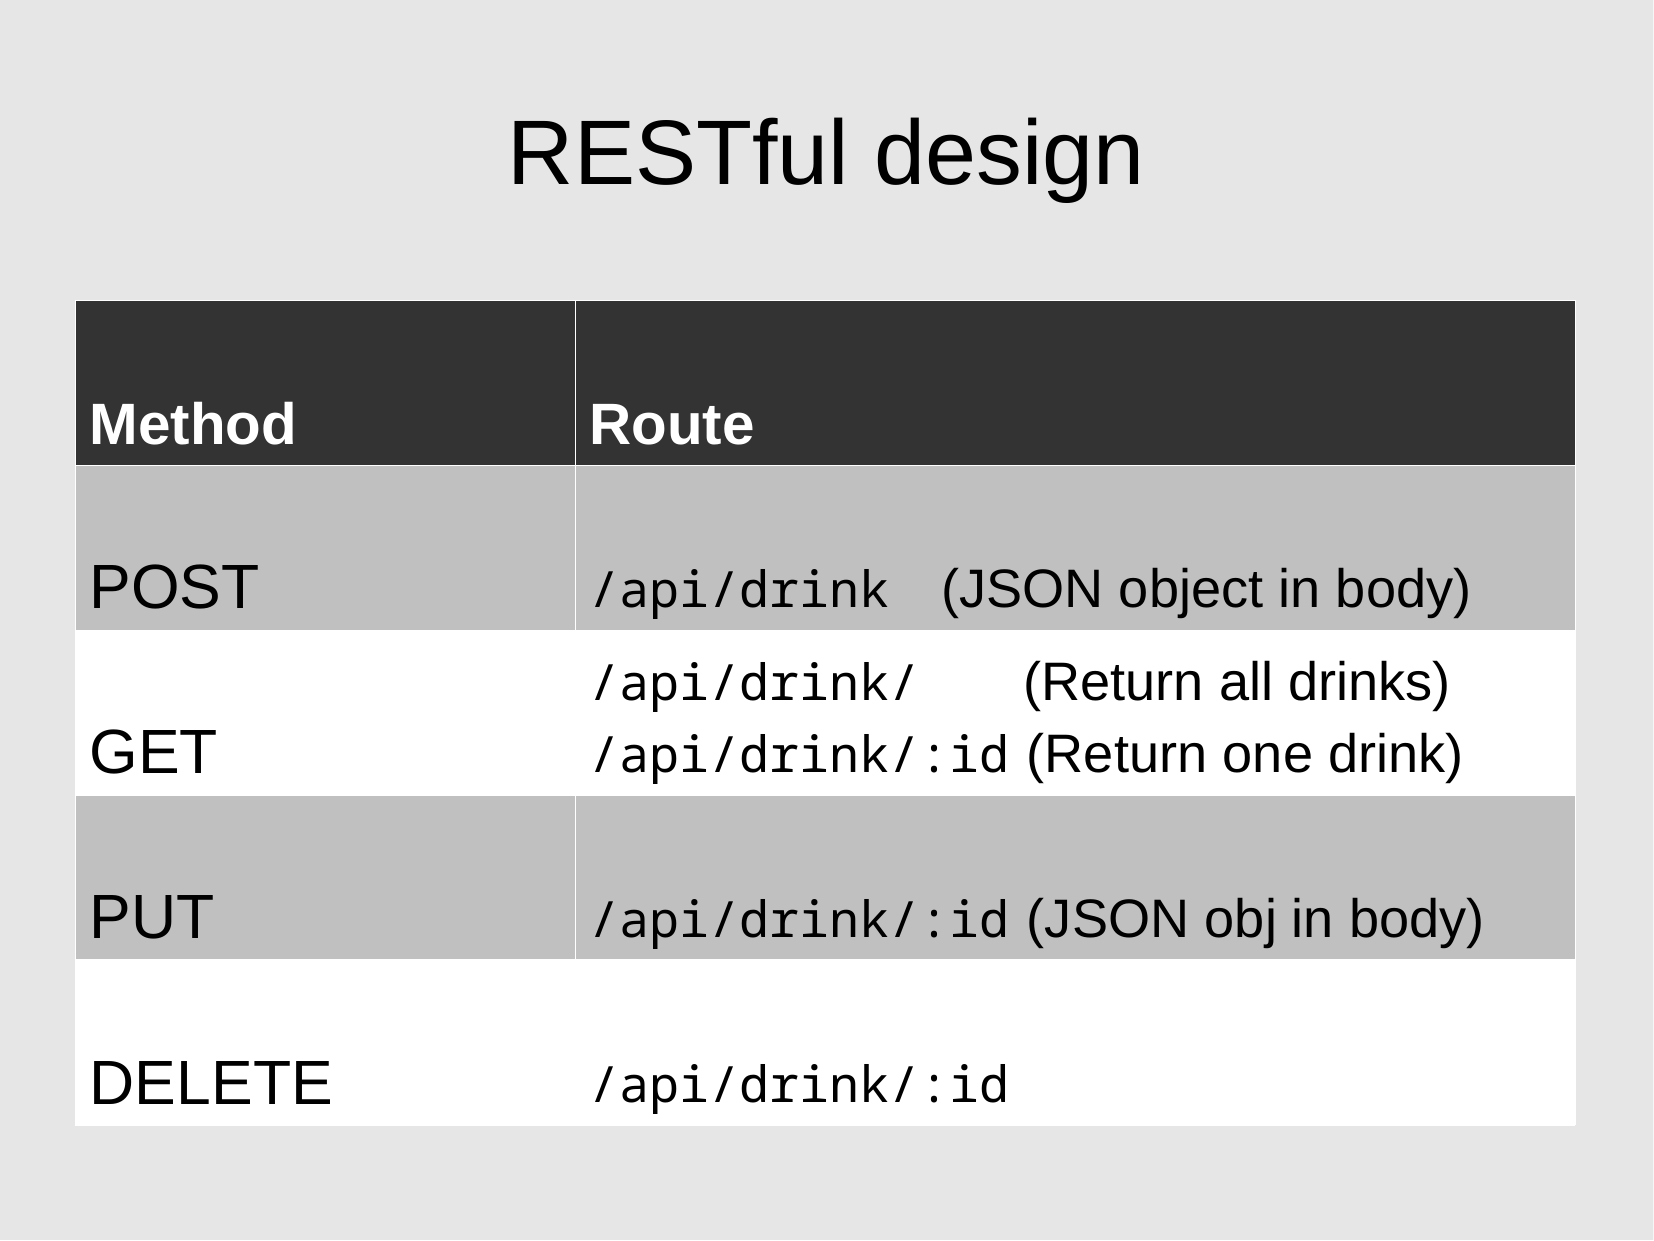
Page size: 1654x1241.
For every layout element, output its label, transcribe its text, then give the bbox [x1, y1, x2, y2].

table_cell POST [76, 466, 575, 630]
table_cell DELETE [76, 960, 575, 1125]
table_cell GET [76, 631, 575, 795]
title RESTful design [82, 49, 1571, 257]
table_cell PUT [76, 796, 575, 959]
table_header Route [576, 301, 1575, 465]
table_cell /api/drink/:id (JSON obj in body) [576, 796, 1575, 959]
table_cell /api/drink/ (Return all drinks) /api/drink/:id (Return one drink) [576, 631, 1575, 795]
table_cell /api/drink (JSON object in body) [576, 466, 1575, 630]
table_cell /api/drink/:id [576, 960, 1575, 1125]
table_header Method [76, 301, 575, 465]
